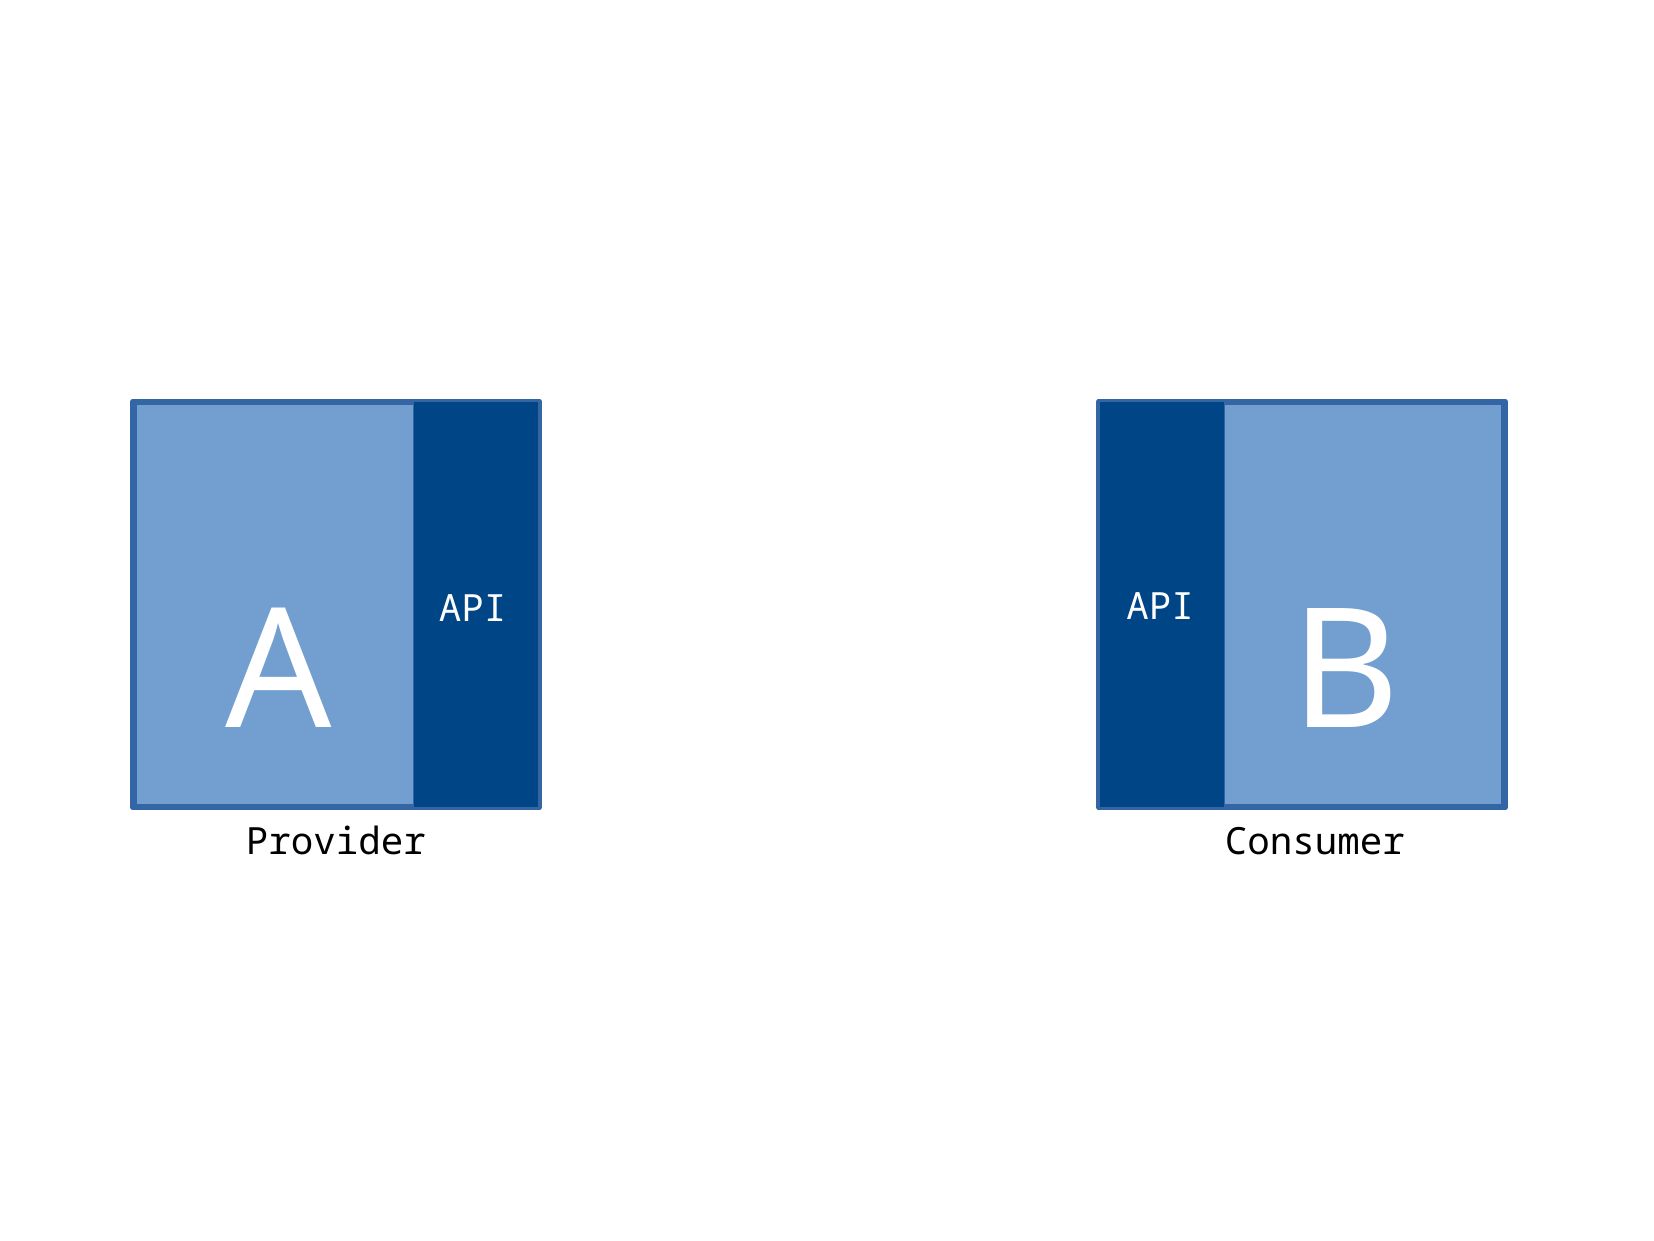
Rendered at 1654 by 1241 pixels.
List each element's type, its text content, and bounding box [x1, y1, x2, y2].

text_box [137, 401, 539, 808]
text_box A [210, 541, 358, 751]
text_box Provider [231, 807, 441, 866]
text_box B [1277, 541, 1422, 751]
text_box [1099, 401, 1501, 808]
text_box API [424, 574, 522, 633]
text_box Consumer [1210, 807, 1420, 866]
text_box API [1111, 572, 1209, 631]
